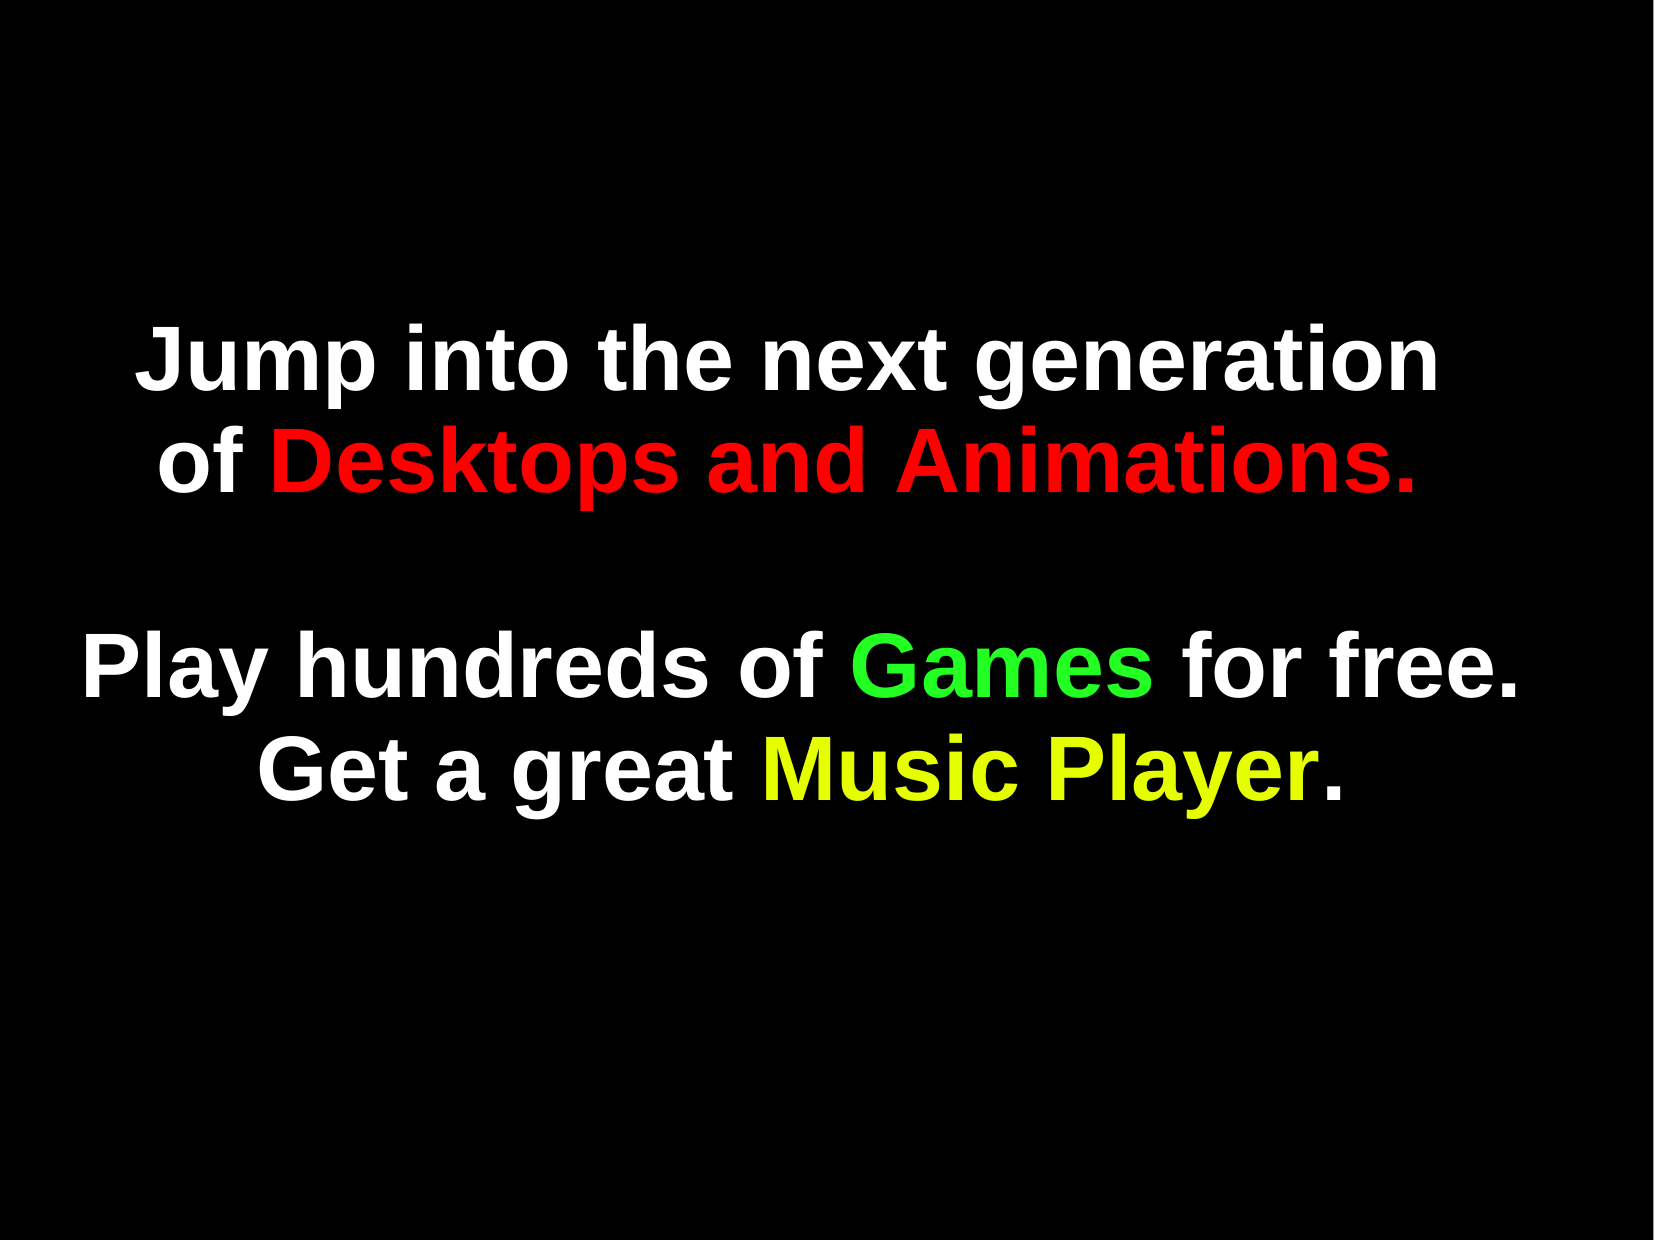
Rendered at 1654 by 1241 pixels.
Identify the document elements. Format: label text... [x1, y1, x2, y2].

text_box Jump into the next generation of Desktops and Animations. Play hundreds of Games for free. Get a great Music Player. [40, 300, 1538, 828]
